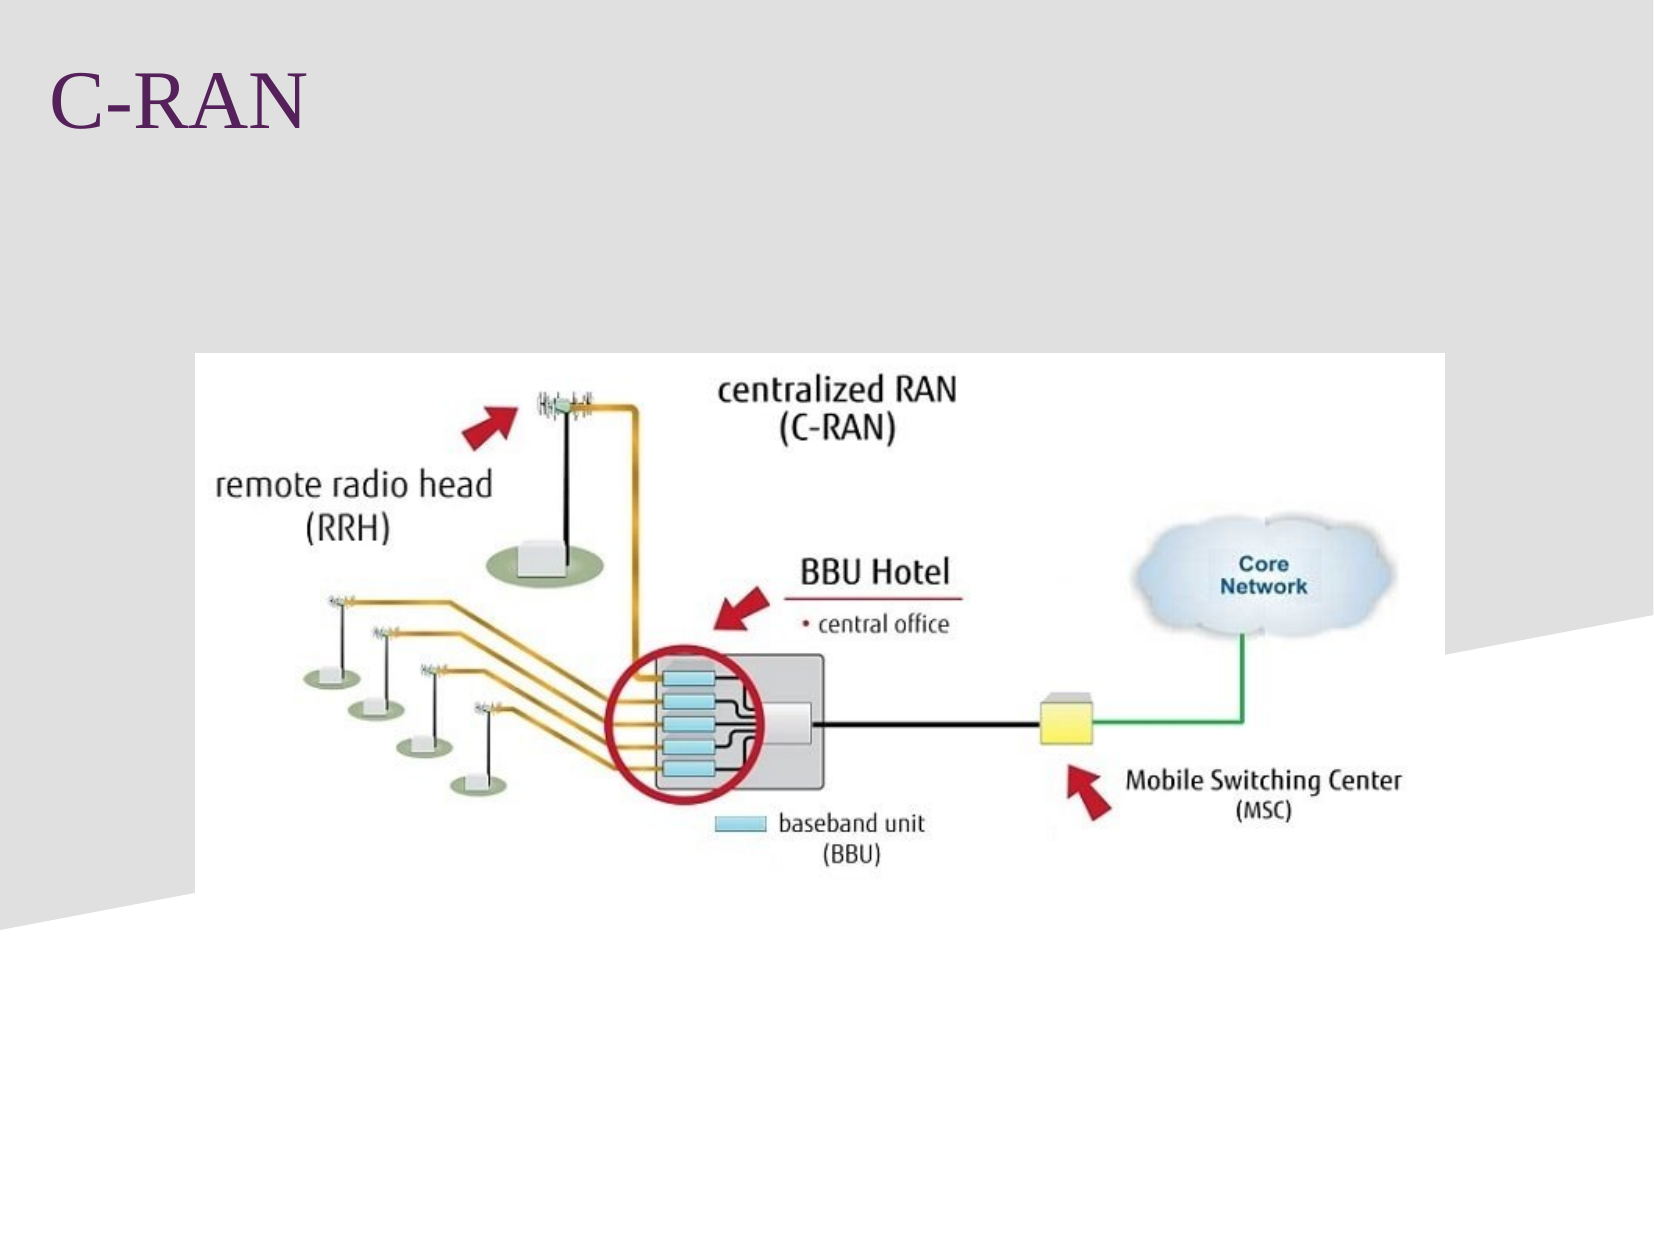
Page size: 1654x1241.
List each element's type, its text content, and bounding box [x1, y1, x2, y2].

text_box C-RAN [34, 47, 1654, 166]
picture [195, 353, 1445, 901]
